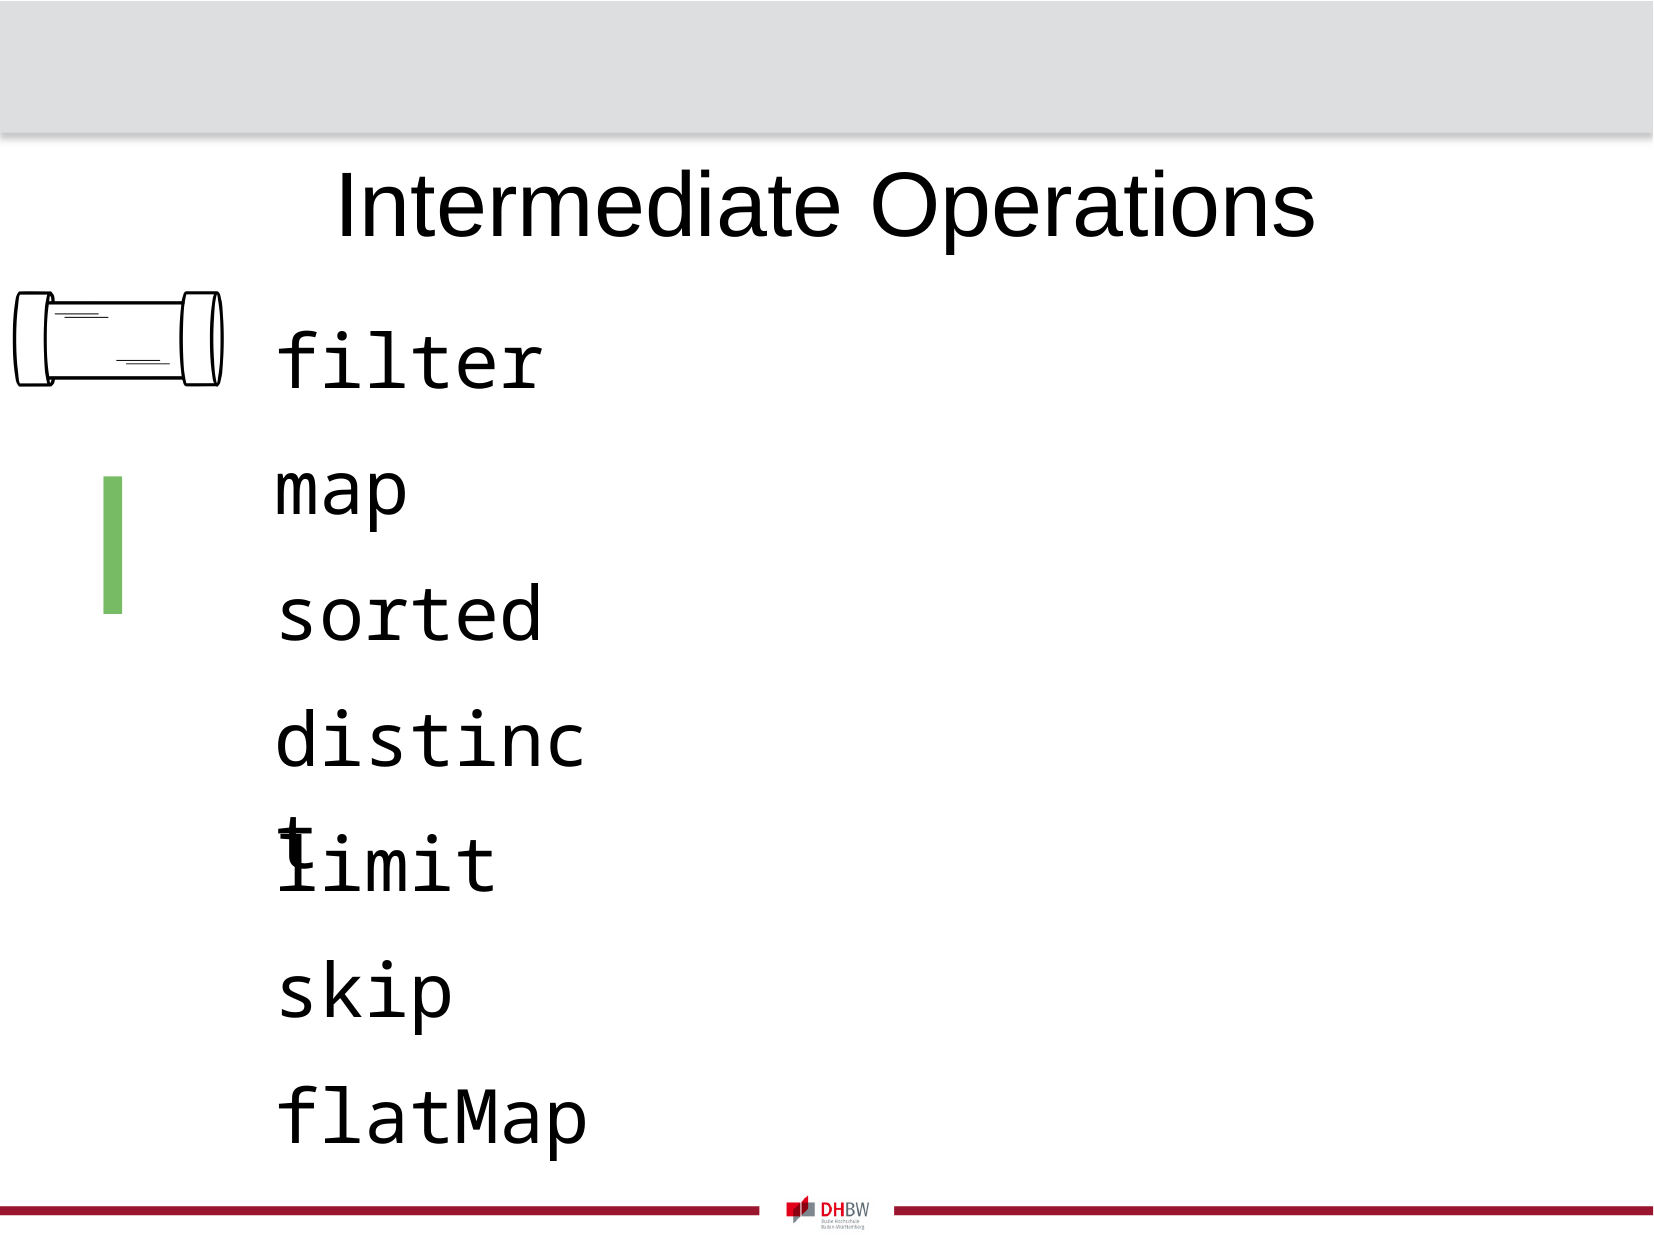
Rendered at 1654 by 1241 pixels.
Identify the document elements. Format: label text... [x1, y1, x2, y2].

title Intermediate Operations [82, 147, 1571, 257]
text_box distinct [259, 678, 626, 769]
text_box skip [259, 930, 626, 1020]
text_box I [71, 425, 157, 665]
picture [0, 1, 1654, 1237]
text_box flatMap [259, 1055, 626, 1146]
text_box sorted [259, 552, 626, 643]
text_box map [259, 426, 626, 517]
text_box filter [259, 301, 626, 392]
text_box limit [259, 804, 626, 895]
